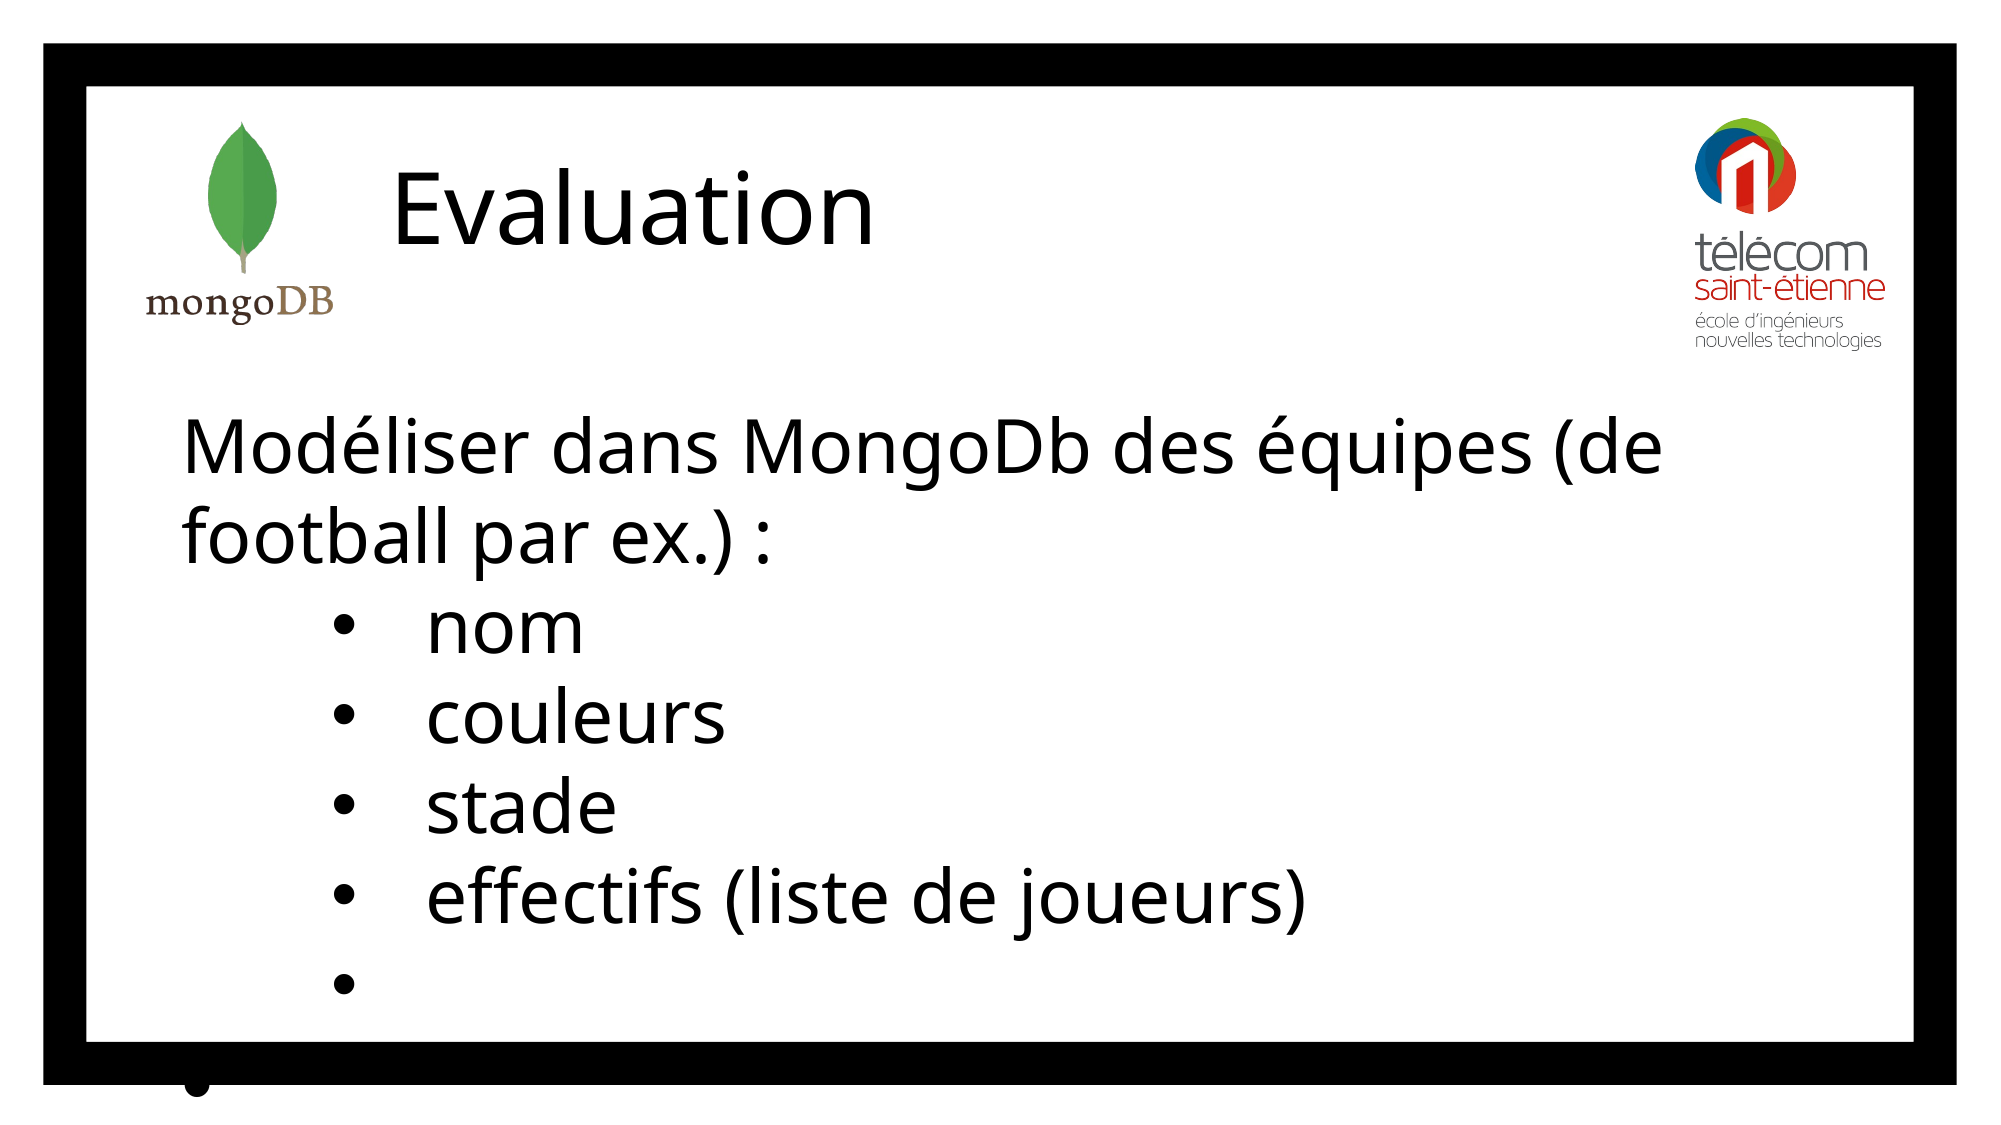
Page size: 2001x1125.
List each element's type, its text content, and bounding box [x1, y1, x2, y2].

picture [1715, 134, 1730, 138]
picture [145, 121, 333, 325]
text_box Modéliser dans MongoDb des équipes (de football par ex.) : nom couleurs stade effectifs (liste de joueurs) [166, 391, 1849, 1125]
title Evaluation [369, 138, 1849, 304]
picture [1695, 118, 1885, 351]
